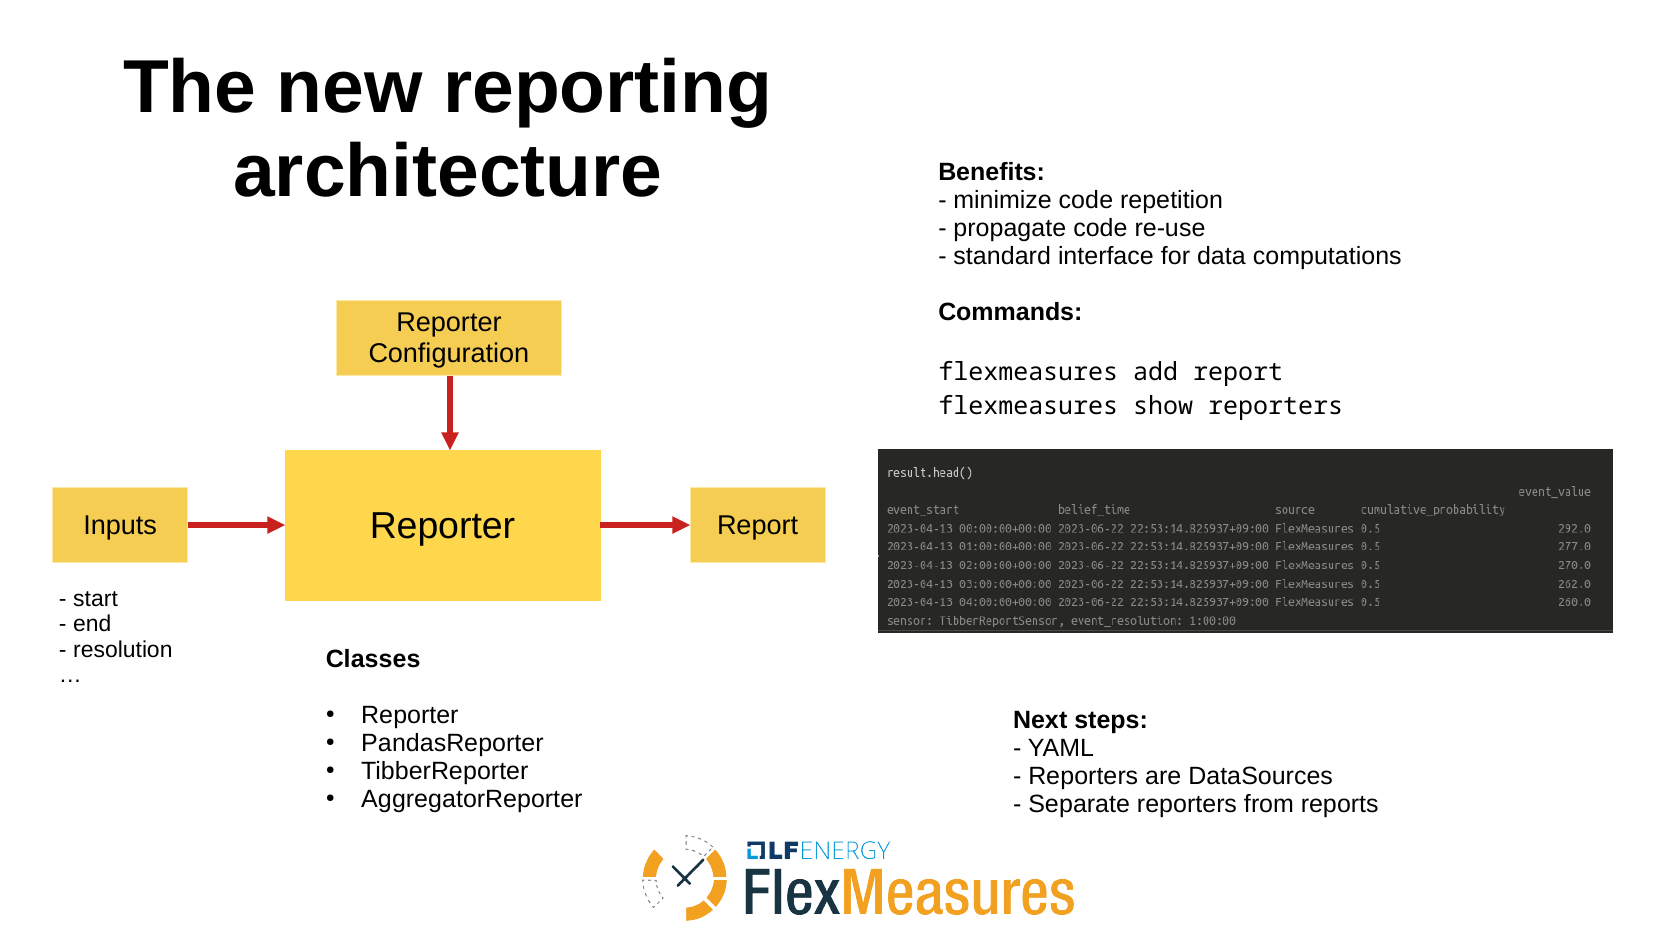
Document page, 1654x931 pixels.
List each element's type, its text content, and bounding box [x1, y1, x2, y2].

text_box Report [690, 487, 826, 563]
text_box Reporter Configuration [336, 300, 562, 376]
text_box Next steps: - YAML - Reporters are DataSources - Separate reporters from reports [998, 698, 1426, 826]
text_box Reporter [285, 450, 601, 601]
text_box Inputs [52, 487, 188, 563]
text_box The new reporting architecture [37, 37, 867, 221]
picture [642, 835, 1074, 921]
text_box Classes Reporter PandasReporter TibberReporter AggregatorReporter [311, 637, 676, 877]
text_box - start - end - resolution … [44, 577, 188, 695]
text_box Benefits: - minimize code repetition - propagate code re-use - standard interface for data computations Commands: flexmeasures add report flexmeasures show reporters [923, 150, 1419, 422]
picture [878, 449, 1613, 633]
